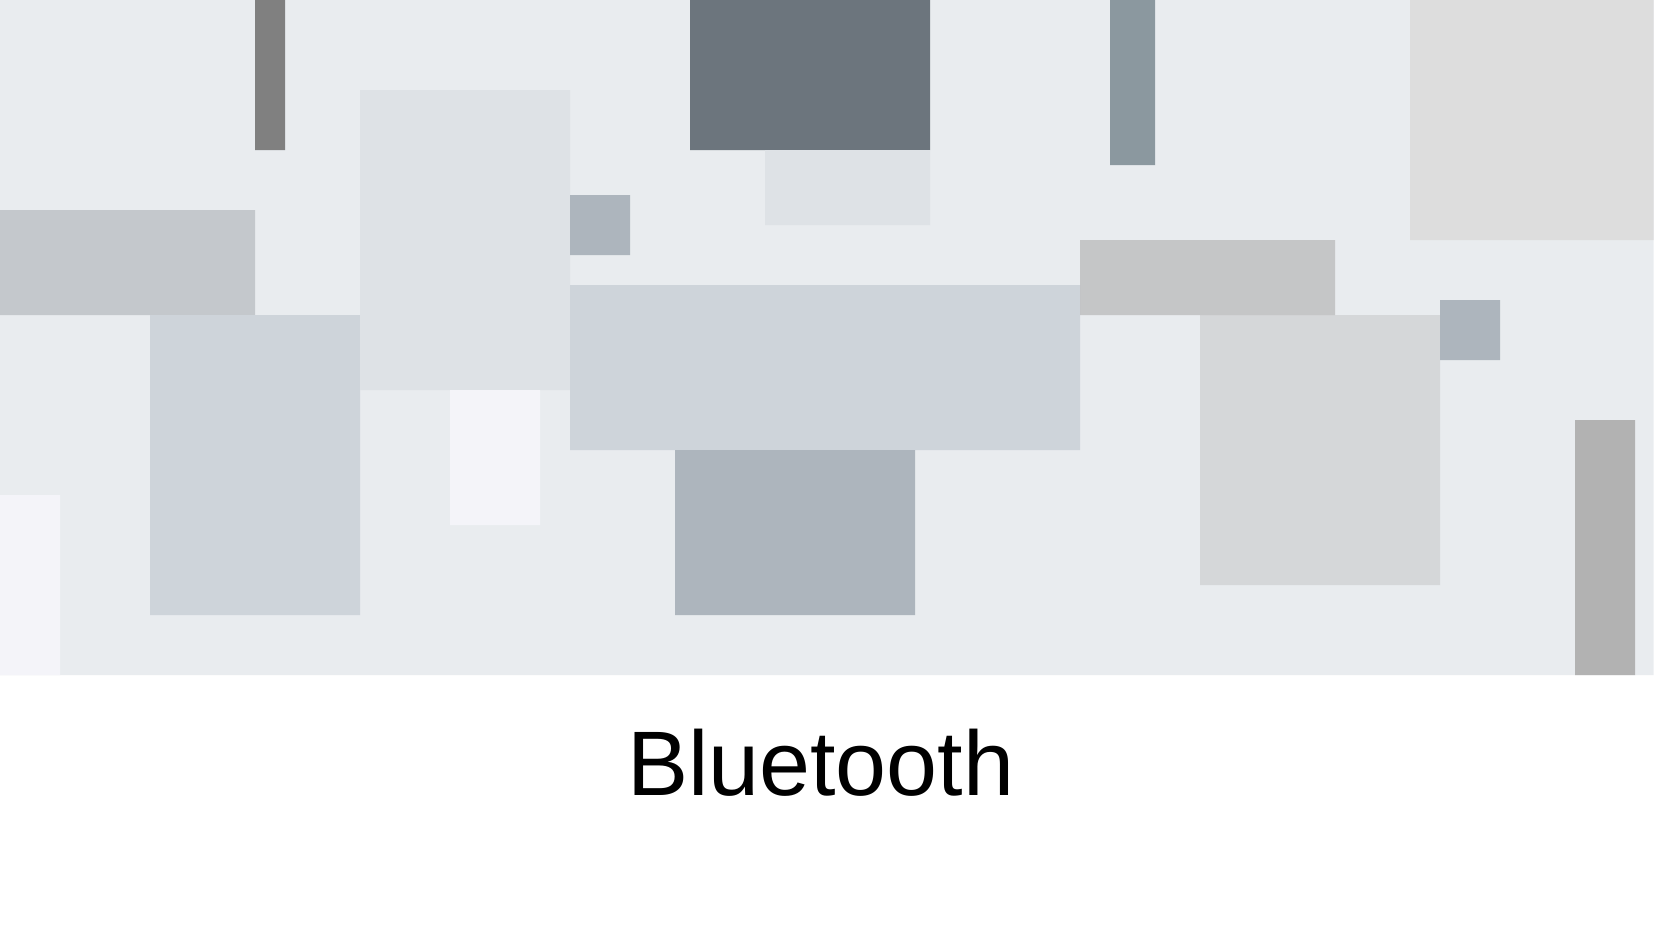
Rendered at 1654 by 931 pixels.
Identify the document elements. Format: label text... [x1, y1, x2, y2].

title Bluetooth [76, 685, 1565, 841]
